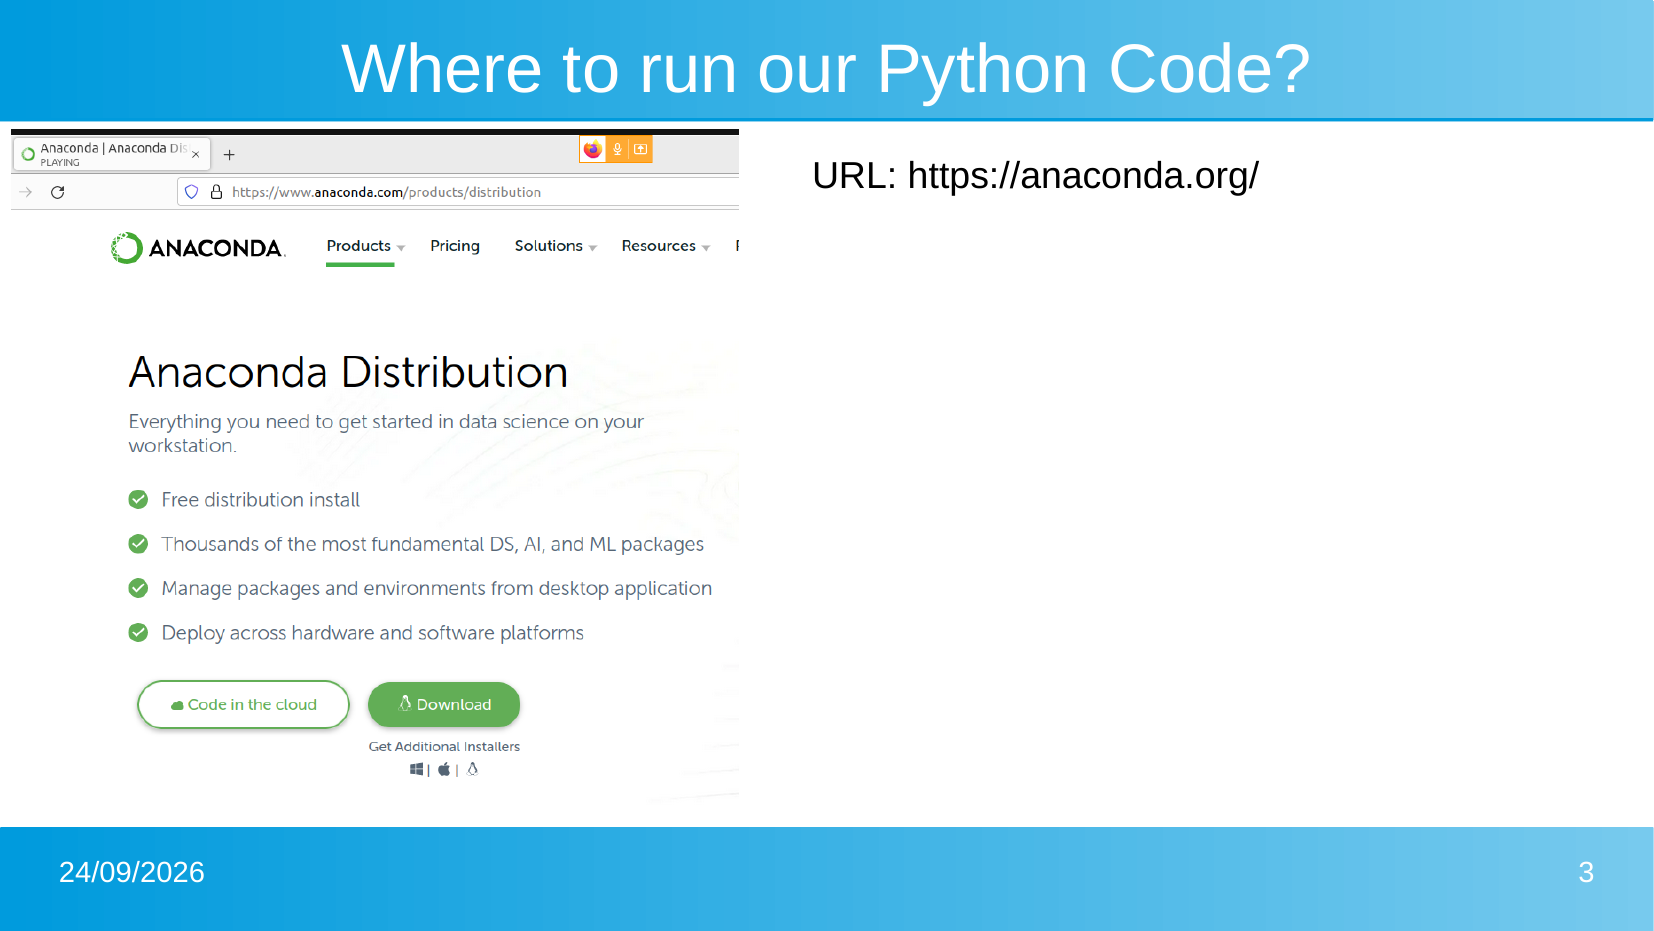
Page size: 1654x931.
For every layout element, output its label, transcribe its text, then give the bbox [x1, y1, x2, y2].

text_box URL: https://anaconda.org/ [797, 147, 1536, 205]
picture [11, 129, 739, 805]
title Where to run our Python Code? [59, 29, 1595, 108]
